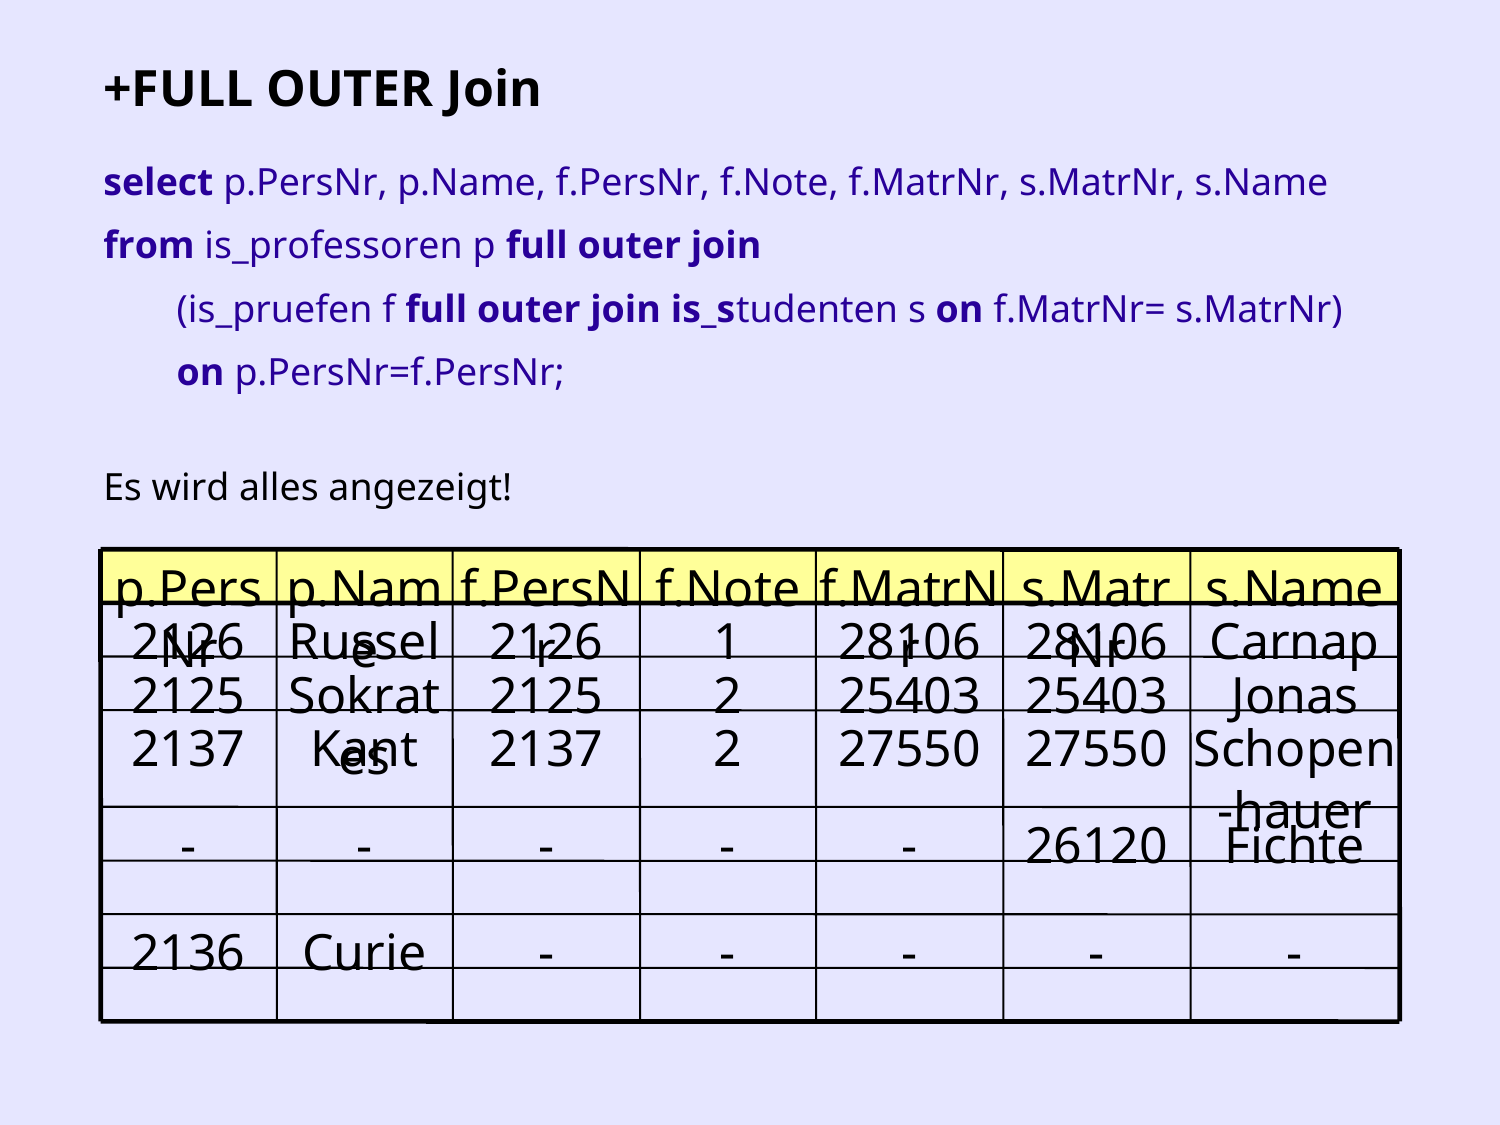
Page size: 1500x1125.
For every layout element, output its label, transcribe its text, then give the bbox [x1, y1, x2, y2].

text_box - [642, 916, 815, 966]
text_box 28106 [873, 642, 888, 655]
text_box Carnap [1192, 606, 1397, 655]
text_box 28106 [1146, 640, 1161, 655]
text_box 2136 [223, 951, 238, 966]
text_box - [454, 808, 638, 859]
title +FULL OUTER Join [88, 29, 1364, 129]
text_box 26120 [1005, 808, 1189, 859]
text_box Fichte [1271, 815, 1284, 825]
text_box Sokrates [278, 658, 451, 709]
text_box Fichte [1296, 839, 1310, 859]
text_box 28106 [959, 640, 974, 655]
text_box f.Note [730, 582, 746, 600]
text_box f.PersNr [454, 552, 638, 600]
text_box - [1005, 916, 1189, 966]
text_box 2126 [581, 640, 596, 655]
text_box p.PersNr [167, 574, 181, 588]
text_box 2137 [454, 712, 638, 805]
text_box 28106 [1061, 626, 1074, 638]
text_box f.PersNr [499, 574, 513, 588]
text_box Russel [297, 627, 311, 640]
text_box Jonas [1252, 689, 1268, 709]
text_box 25403 [1117, 681, 1132, 709]
text_box p.Name [295, 582, 309, 600]
text_box 2126 [454, 606, 638, 655]
text_box p.Name [422, 582, 434, 600]
text_box 26120 [1060, 844, 1075, 859]
text_box 2125 [103, 658, 275, 709]
text_box 2 [641, 658, 814, 709]
text_box f.MatrNr [876, 577, 885, 600]
text_box Fichte [1300, 809, 1314, 825]
text_box 28106 [1117, 627, 1132, 655]
text_box 25403 [1088, 683, 1100, 701]
text_box 28106 [874, 626, 887, 638]
text_box 2125 [454, 658, 638, 709]
text_box p.PersNr [103, 552, 275, 600]
text_box Carnap [1357, 635, 1371, 655]
text_box 26120 [1146, 831, 1161, 859]
text_box - [278, 808, 451, 859]
text_box Jonas [1313, 700, 1326, 709]
text_box 25403 [901, 683, 913, 701]
text_box Jonas [1284, 689, 1298, 709]
text_box Fichte [1192, 809, 1237, 859]
text_box s.Name [1335, 582, 1347, 600]
text_box f.MatrNr [858, 576, 867, 600]
text_box Jonas [1192, 658, 1397, 709]
text_box - [818, 916, 1002, 966]
text_box Russel [278, 606, 451, 655]
text_box 28106 [1005, 606, 1189, 655]
text_box s.Name [1318, 582, 1330, 600]
text_box f.MatrNr [970, 577, 985, 600]
text_box s.Name [1252, 577, 1267, 600]
text_box 27550 [818, 712, 1002, 805]
text_box p.Name [339, 577, 354, 600]
text_box 25403 [1005, 658, 1189, 709]
text_box 27550 [1005, 712, 1189, 805]
text_box 2136 [104, 916, 275, 966]
text_box Curie [405, 946, 419, 954]
text_box s.MatrNr [1068, 576, 1077, 600]
text_box - [1192, 916, 1397, 966]
text_box 2 [641, 712, 814, 805]
text_box p.Name [405, 582, 417, 600]
text_box Schopen-hauer [1192, 712, 1397, 806]
text_box 25403 [930, 681, 945, 709]
text_box f.MatrNr [817, 552, 1002, 600]
text_box 28106 [1076, 638, 1087, 655]
text_box 2126 [103, 606, 275, 655]
text_box Sokrates [323, 689, 339, 709]
text_box f.Note [694, 577, 709, 600]
text_box select p.PersNr, p.Name, f.PersNr, f.Note, f.MatrNr, s.MatrNr, s.Name from is_professoren p full outer join (is_pruefen f full outer join is_studenten s on f.MatrNr= s.MatrNr)‏ on p.PersNr=f.PersNr; Es wird alles angezeigt! [88, 147, 1388, 520]
text_box 1 [641, 606, 814, 655]
text_box s.MatrNr [1086, 577, 1095, 600]
text_box 25403 [817, 658, 1002, 709]
text_box 28106 [930, 627, 945, 655]
text_box - [642, 808, 815, 859]
text_box 2126 [223, 640, 238, 655]
text_box s.MatrNr [1005, 552, 1189, 600]
text_box - [104, 808, 275, 859]
text_box - [454, 916, 639, 966]
text_box p.Name [278, 552, 451, 600]
text_box Kant [278, 712, 451, 805]
text_box 28106 [817, 606, 1002, 655]
text_box f.PersNr [603, 577, 618, 600]
text_box - [818, 808, 1002, 859]
text_box Carnap [1298, 635, 1312, 655]
text_box 2137 [103, 712, 275, 805]
text_box f.Note [641, 552, 814, 600]
text_box Russel [297, 644, 310, 655]
text_box Fichte [1233, 809, 1397, 859]
text_box s.Name [1192, 552, 1397, 600]
text_box 28106 [1060, 642, 1072, 655]
text_box p.PersNr [123, 582, 137, 600]
text_box Curie [278, 916, 451, 966]
